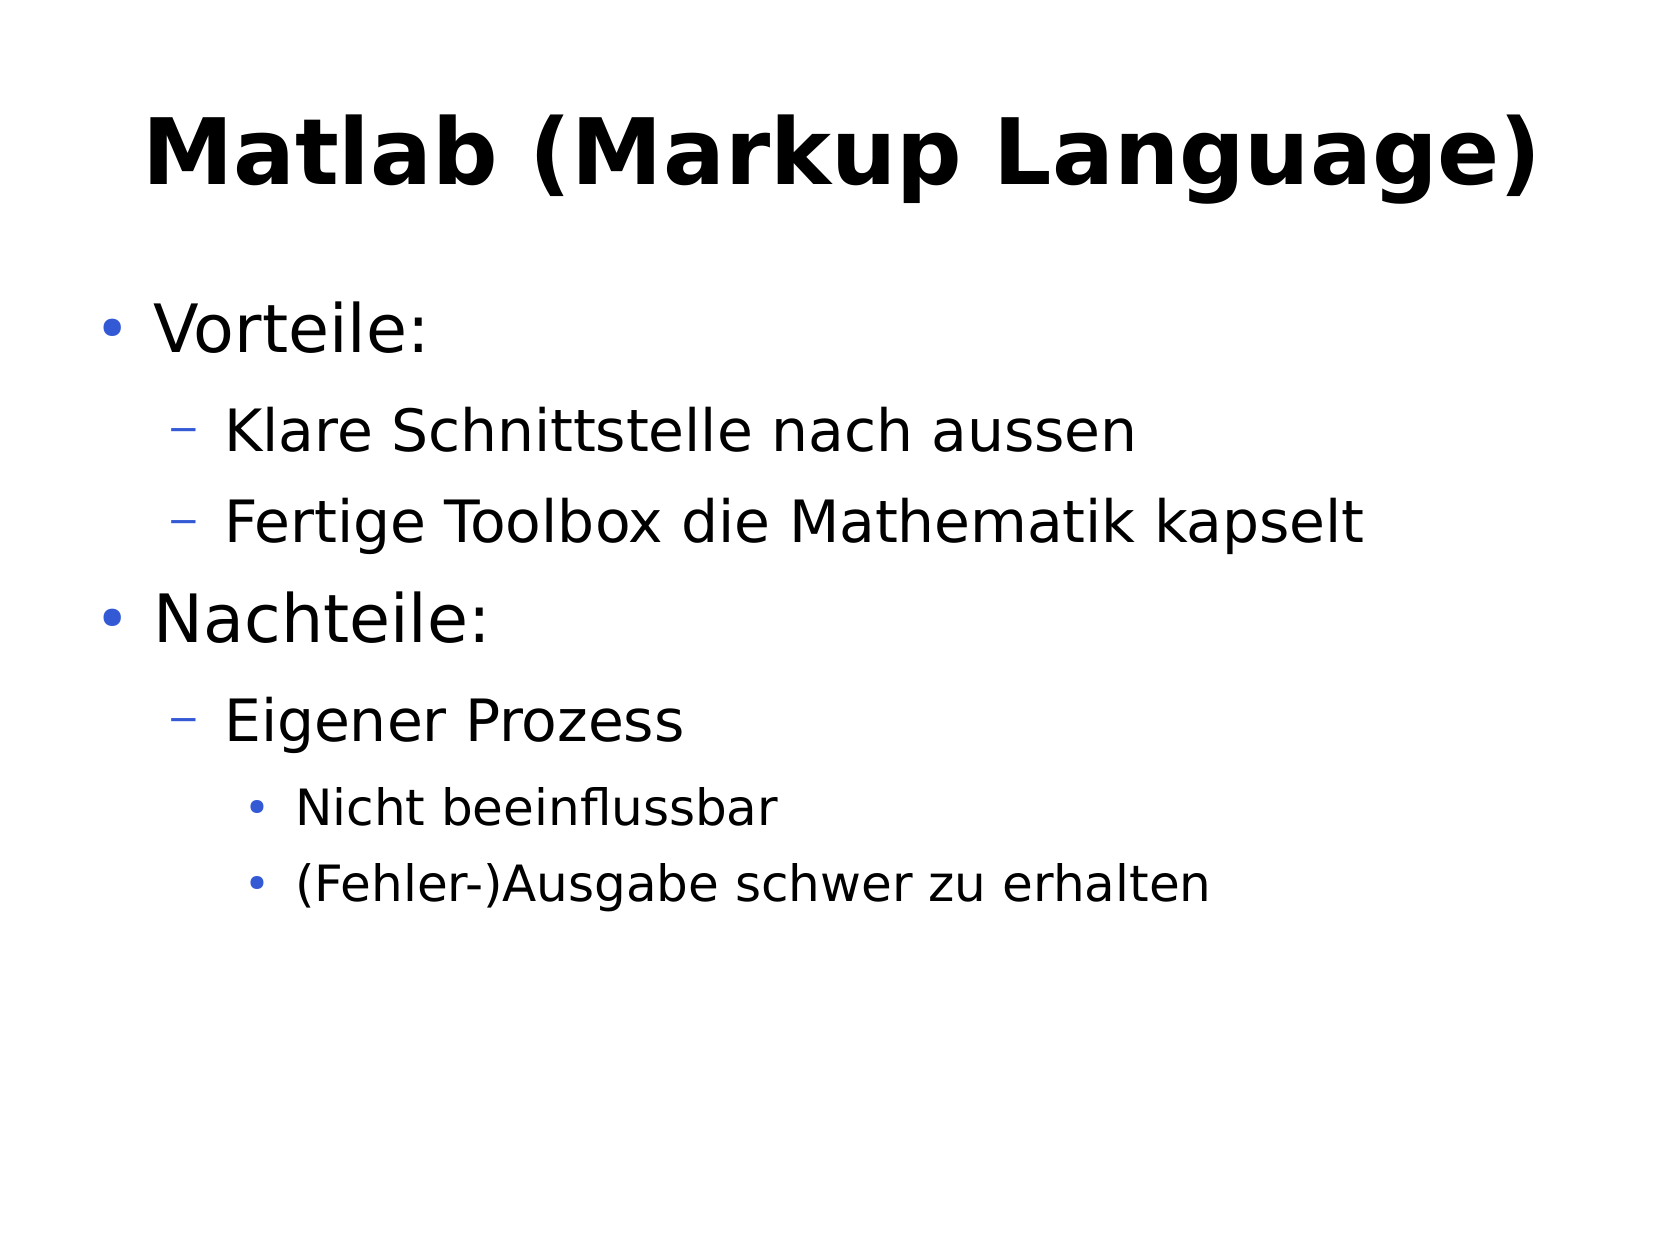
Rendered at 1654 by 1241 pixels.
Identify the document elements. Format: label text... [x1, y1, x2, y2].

list Vorteile: Klare Schnittstelle nach aussen Fertige Toolbox die Mathematik kapselt Nachteile: Eigener Prozess Nicht beeinflussbar (Fehler-)Ausgabe schwer zu erhalten [82, 290, 1538, 1010]
title Matlab (Markup Language) [82, 49, 1571, 257]
